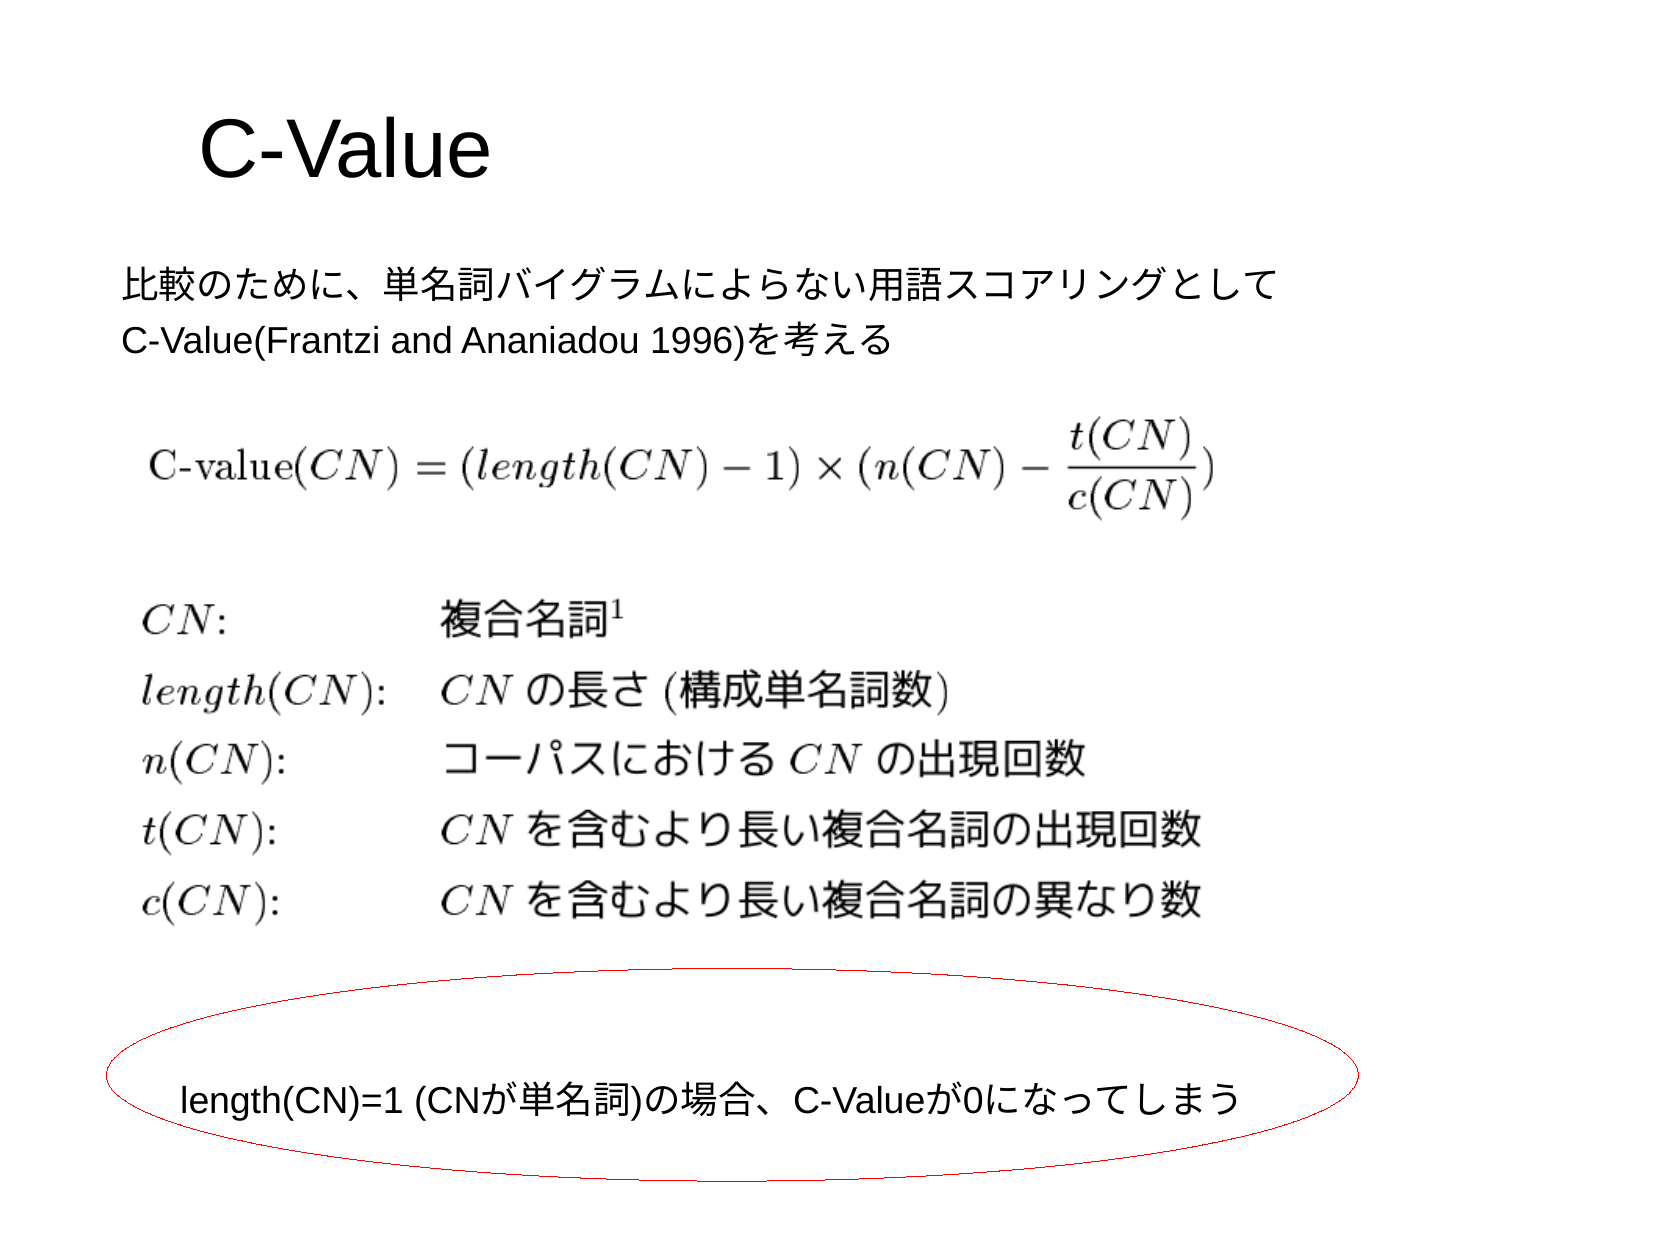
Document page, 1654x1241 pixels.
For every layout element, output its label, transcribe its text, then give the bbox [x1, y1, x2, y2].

text_box C-Value [183, 94, 508, 203]
picture [130, 401, 1252, 549]
text_box length(CN)=1 (CNが単名詞)の場合、C-Valueが0になってしまう [165, 1062, 1261, 1126]
text_box 比較のために、単名詞バイグラムによらない用語スコアリングとして C-Value(Frantzi and Ananiadou 1996)を考える [106, 248, 1299, 359]
picture [129, 592, 1224, 934]
